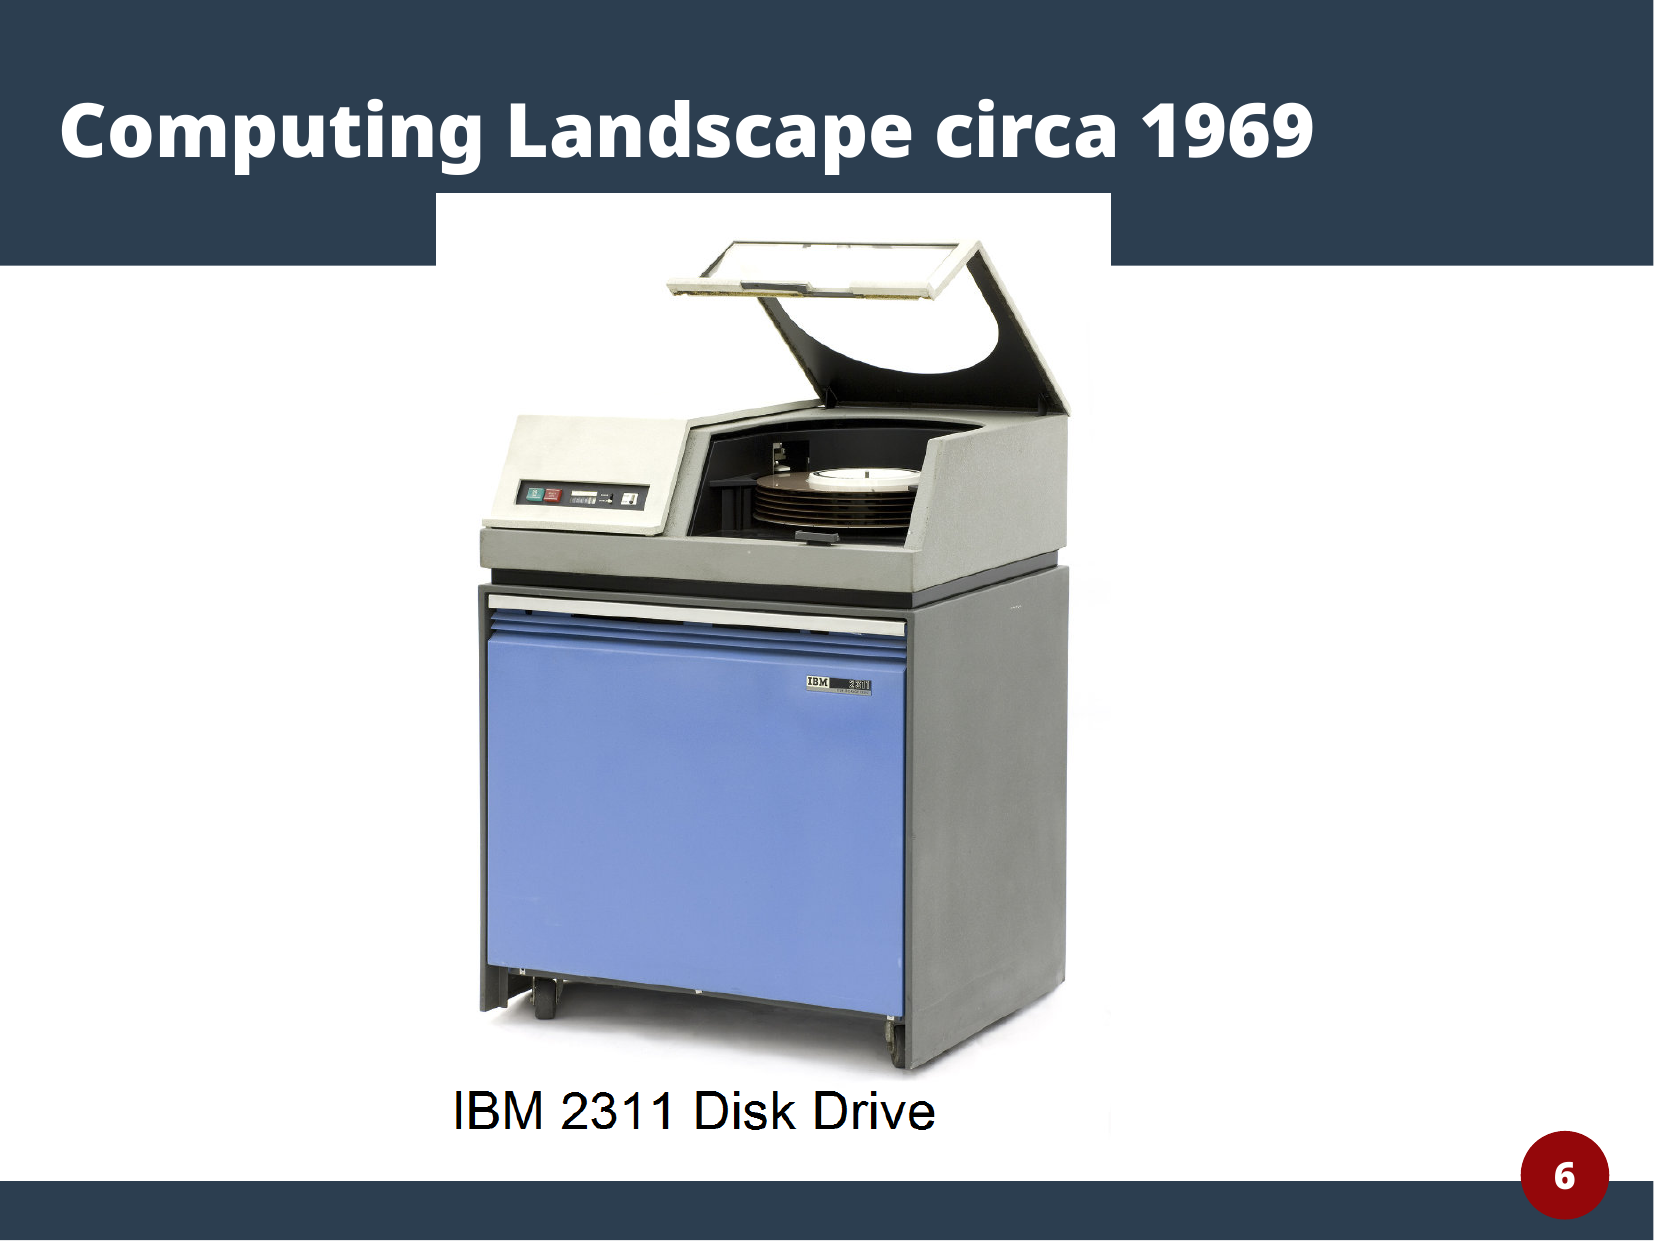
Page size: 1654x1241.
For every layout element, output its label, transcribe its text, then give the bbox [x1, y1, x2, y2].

title Computing Landscape circa 1969 [59, 49, 1595, 207]
picture [436, 193, 1111, 1152]
